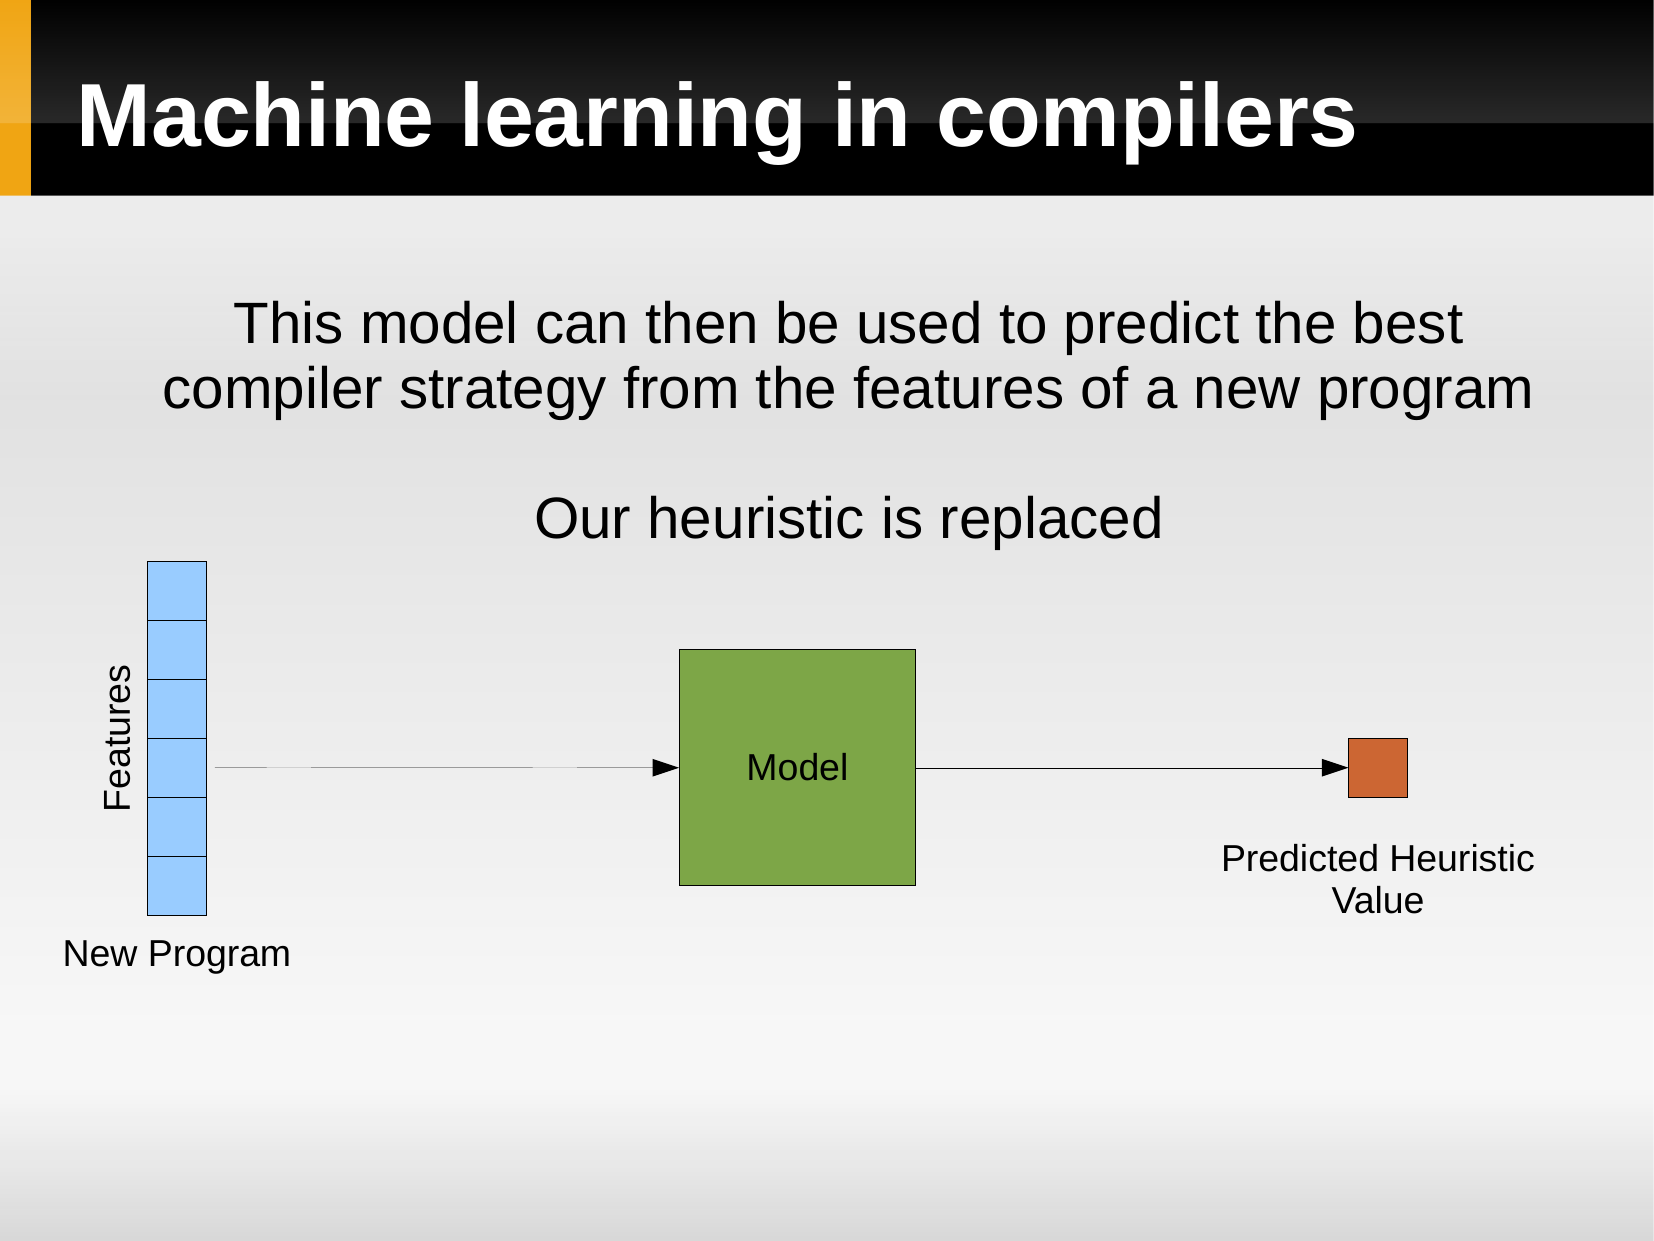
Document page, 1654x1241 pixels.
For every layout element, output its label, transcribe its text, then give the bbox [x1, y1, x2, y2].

text_box [147, 561, 207, 916]
text_box [1348, 738, 1408, 798]
text_box This model can then be used to predict the best compiler strategy from the features of a new program Our heuristic is replaced [147, 283, 1550, 589]
text_box New Program [39, 925, 315, 987]
text_box Model [679, 649, 916, 886]
picture [0, 0, 1654, 1241]
text_box Features [88, 650, 150, 828]
title Machine learning in compilers [76, 11, 1565, 219]
text_box Predicted Heuristic Value [1200, 830, 1556, 939]
